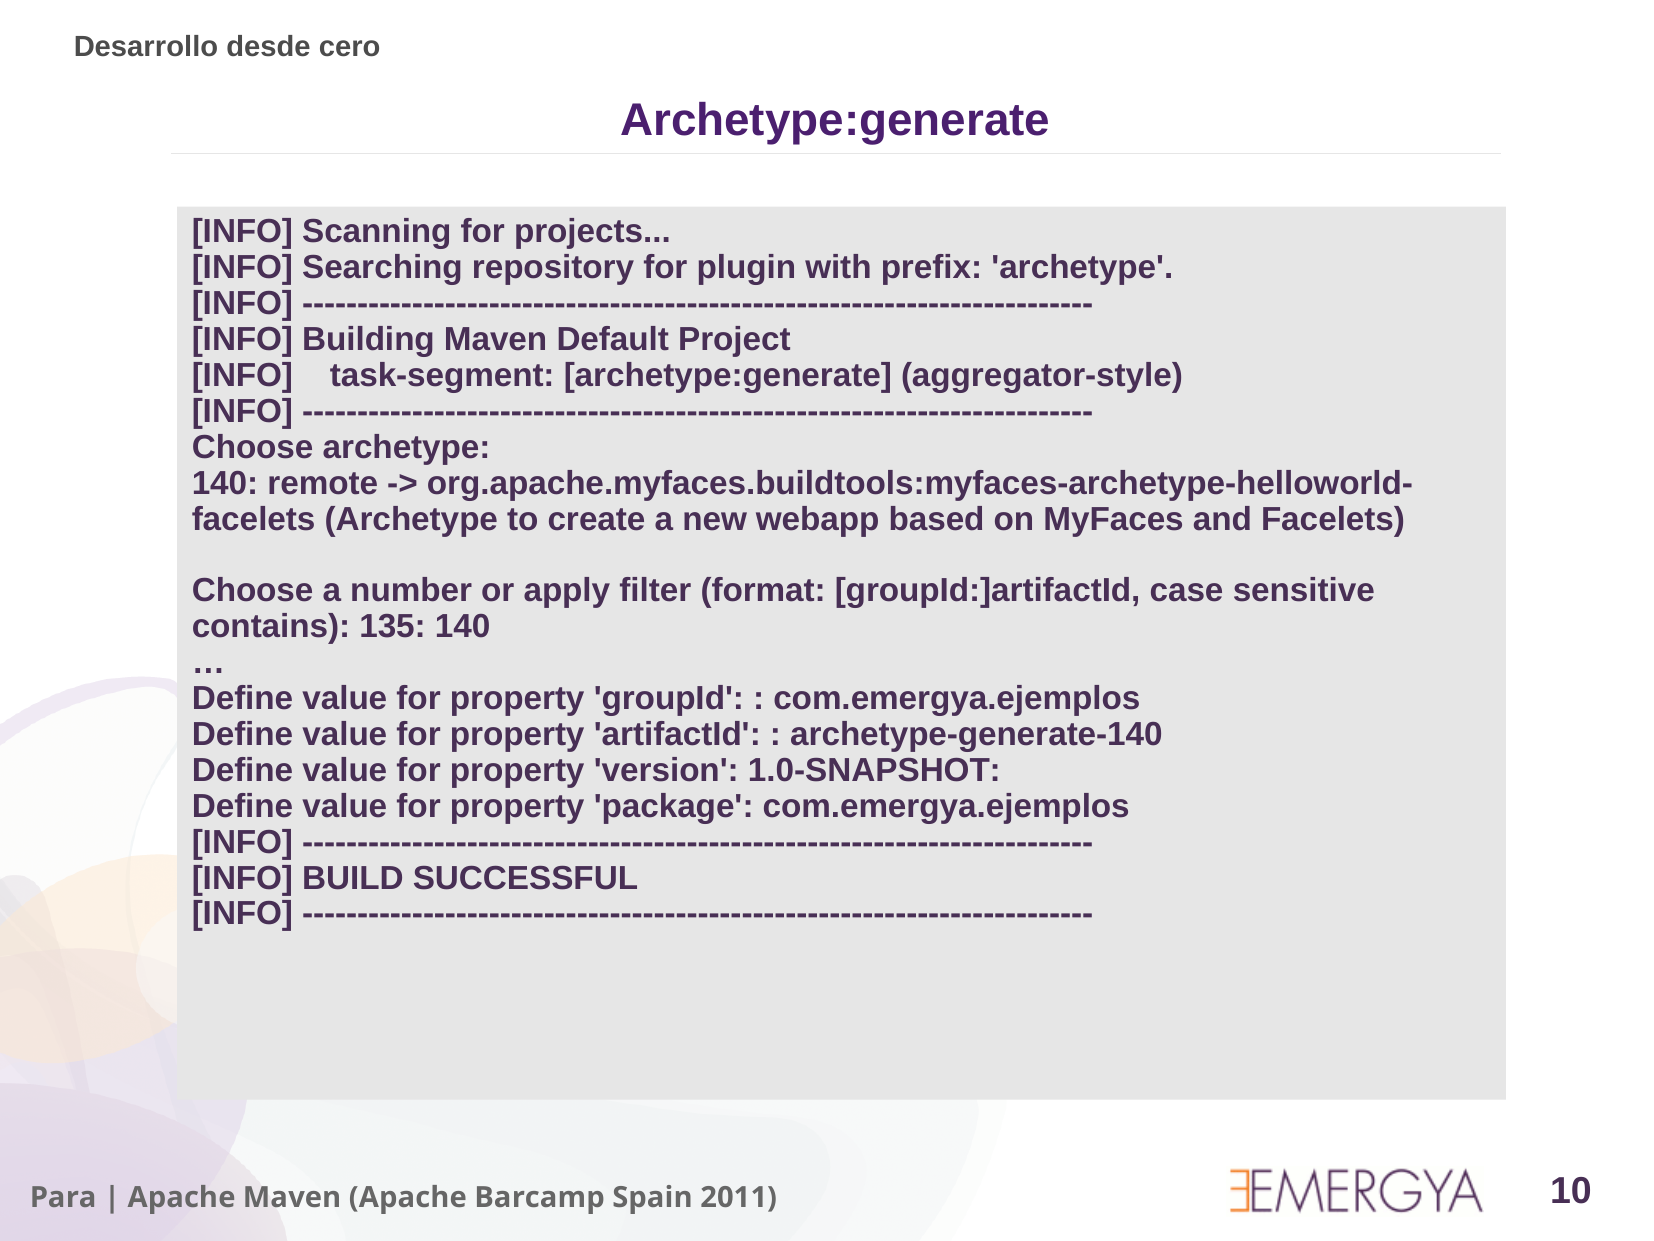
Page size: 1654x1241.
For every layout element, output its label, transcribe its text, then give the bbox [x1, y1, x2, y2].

list [147, 147, 1506, 1123]
text_box Desarrollo desde cero [59, 23, 1536, 77]
text_box Archetype:generate [171, 154, 1501, 163]
text_box [INFO] Scanning for projects... [INFO] Searching repository for plugin with prefix: 'archetype'. [INFO] ------------------------------------------------------------------------ [INFO] Building Maven Default Project [INFO] task-segment: [archetype:generate] (aggregator-style) [INFO] ------------------------------------------------------------------------ Choose archetype: 140: remote -> org.apache.myfaces.buildtools:myfaces-archetype-helloworld-facelets (Archetype to create a new webapp based on MyFaces and Facelets) Choose a number or apply filter (format: [groupId:]artifactId, case sensitive contains): 135: 140 … Define value for property 'groupId': : com.emergya.ejemplos Define value for property 'artifactId': : archetype-generate-140 Define value for property 'version': 1.0-SNAPSHOT: Define value for property 'package': com.emergya.ejemplos [INFO] ------------------------------------------------------------------------ [INFO] BUILD SUCCESSFUL [INFO] ------------------------------------------------------------------------ [177, 206, 1506, 1100]
picture [0, 673, 1017, 1241]
text_box Archetype:generate [171, 88, 1501, 153]
picture [1226, 1166, 1484, 1217]
